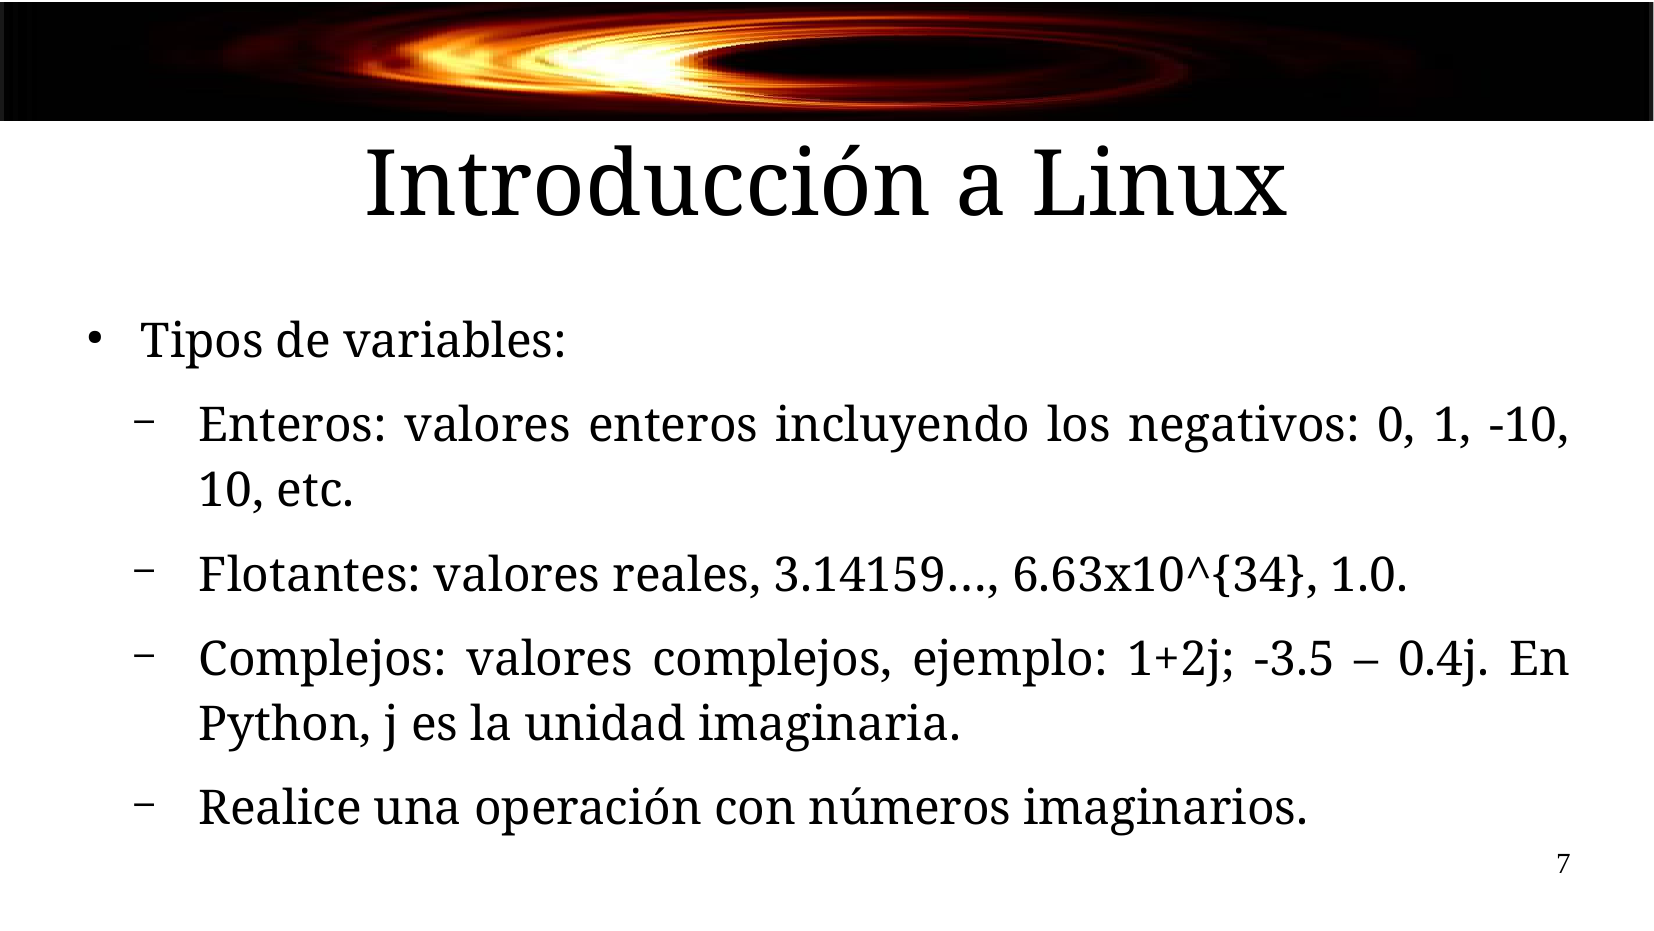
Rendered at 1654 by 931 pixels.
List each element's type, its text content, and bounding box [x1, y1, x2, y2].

picture [0, 2, 1654, 121]
list Tipos de variables: Enteros: valores enteros incluyendo los negativos: 0, 1, -10, 10, etc. Flotantes: valores reales, 3.14159…, 6.63x10^{34}, 1.0. Complejos: valores complejos, ejemplo: 1+2j; -3.5 – 0.4j. En Python, j es la unidad imaginaria. Realice una operación con números imaginarios. [82, 306, 1571, 846]
title Introducción a Linux [82, 121, 1571, 258]
